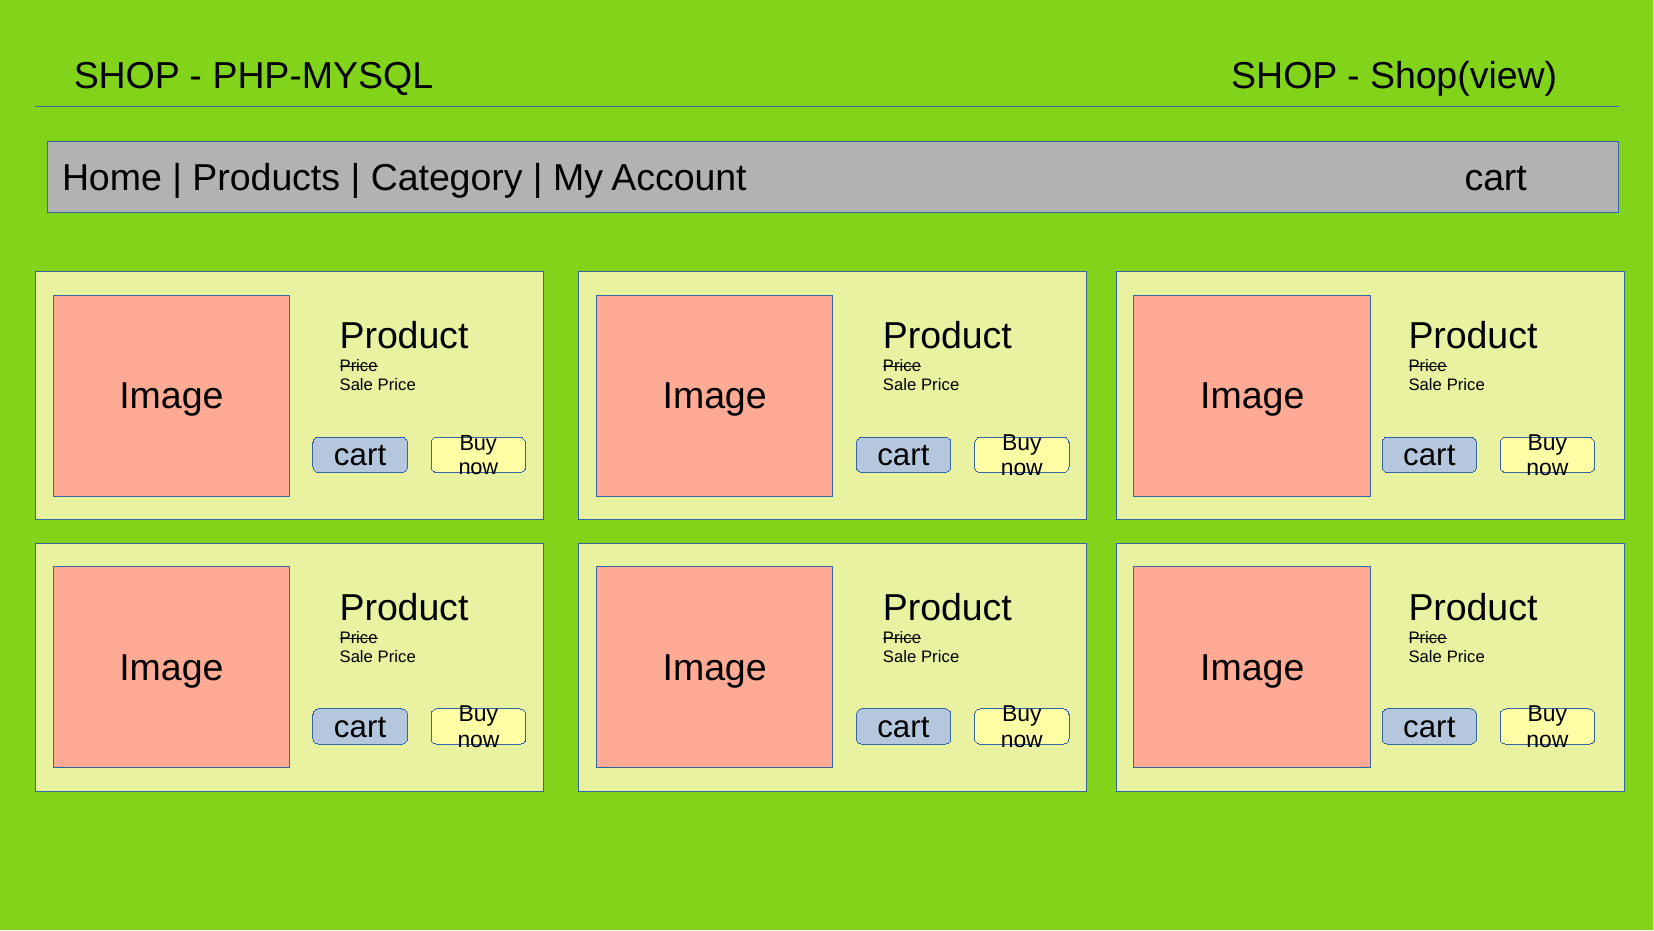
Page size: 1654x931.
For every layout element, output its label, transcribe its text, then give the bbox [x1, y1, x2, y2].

text_box Product Price Sale Price [324, 578, 514, 674]
text_box Buy now [431, 437, 526, 473]
text_box cart [856, 708, 951, 745]
text_box Product Price Sale Price [1393, 578, 1583, 674]
text_box Image [53, 295, 290, 497]
text_box [35, 271, 544, 520]
text_box SHOP - Shop(view) [1216, 47, 1607, 106]
text_box Image [1133, 566, 1371, 768]
text_box Buy now [431, 708, 526, 745]
text_box Image [53, 566, 290, 768]
text_box Product Price Sale Price [1393, 307, 1583, 402]
text_box Buy now [1500, 437, 1595, 473]
text_box cart [312, 708, 408, 745]
text_box cart [1382, 437, 1477, 473]
text_box Image [596, 566, 833, 768]
text_box cart [856, 437, 951, 473]
text_box cart [312, 437, 408, 473]
text_box Image [1133, 295, 1371, 497]
text_box Image [596, 295, 833, 497]
text_box [1116, 271, 1625, 520]
text_box Buy now [974, 437, 1070, 473]
text_box Product Price Sale Price [868, 307, 1058, 402]
text_box cart [1382, 708, 1477, 745]
text_box Buy now [1500, 708, 1595, 745]
text_box [1116, 543, 1625, 792]
text_box [578, 271, 1087, 520]
text_box Buy now [974, 708, 1070, 745]
text_box SHOP - PHP-MYSQL [59, 47, 449, 106]
text_box [578, 543, 1087, 792]
text_box Product Price Sale Price [868, 578, 1058, 674]
text_box Home | Products | Category | My Account cart [47, 141, 1619, 213]
text_box Product Price Sale Price [324, 307, 514, 402]
text_box [35, 543, 544, 792]
